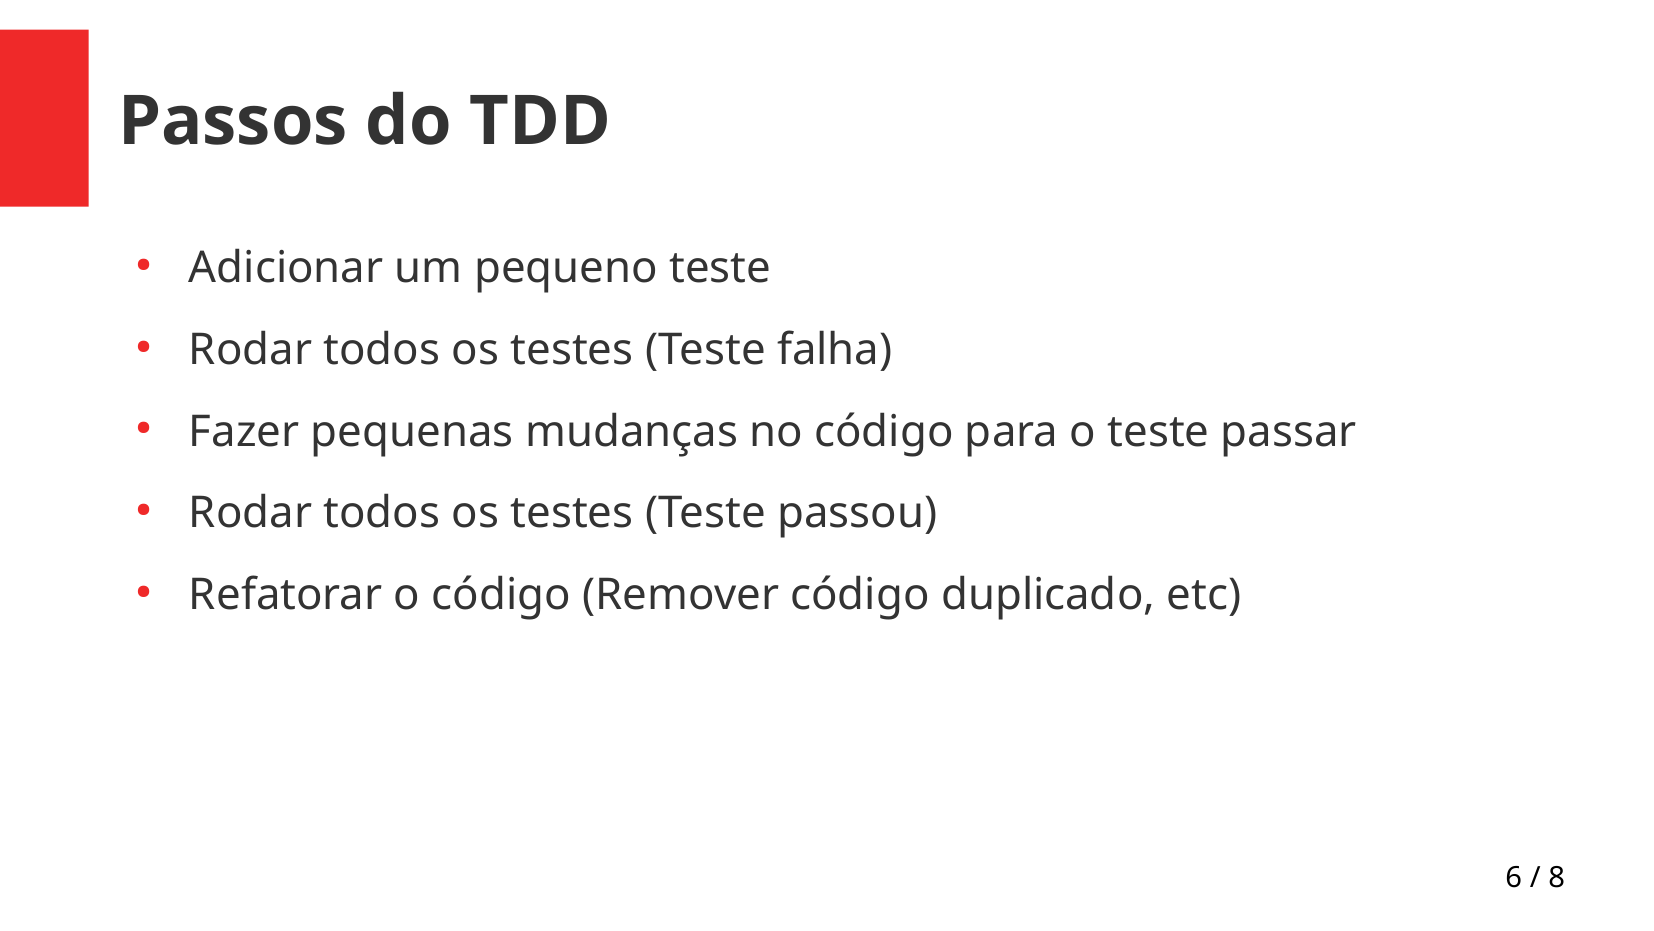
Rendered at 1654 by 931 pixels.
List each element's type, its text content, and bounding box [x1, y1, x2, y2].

title Passos do TDD [118, 29, 1595, 207]
list Adicionar um pequeno teste Rodar todos os testes (Teste falha) Fazer pequenas mudanças no código para o teste passar Rodar todos os testes (Teste passou) Refatorar o código (Remover código duplicado, etc) [118, 236, 1595, 798]
